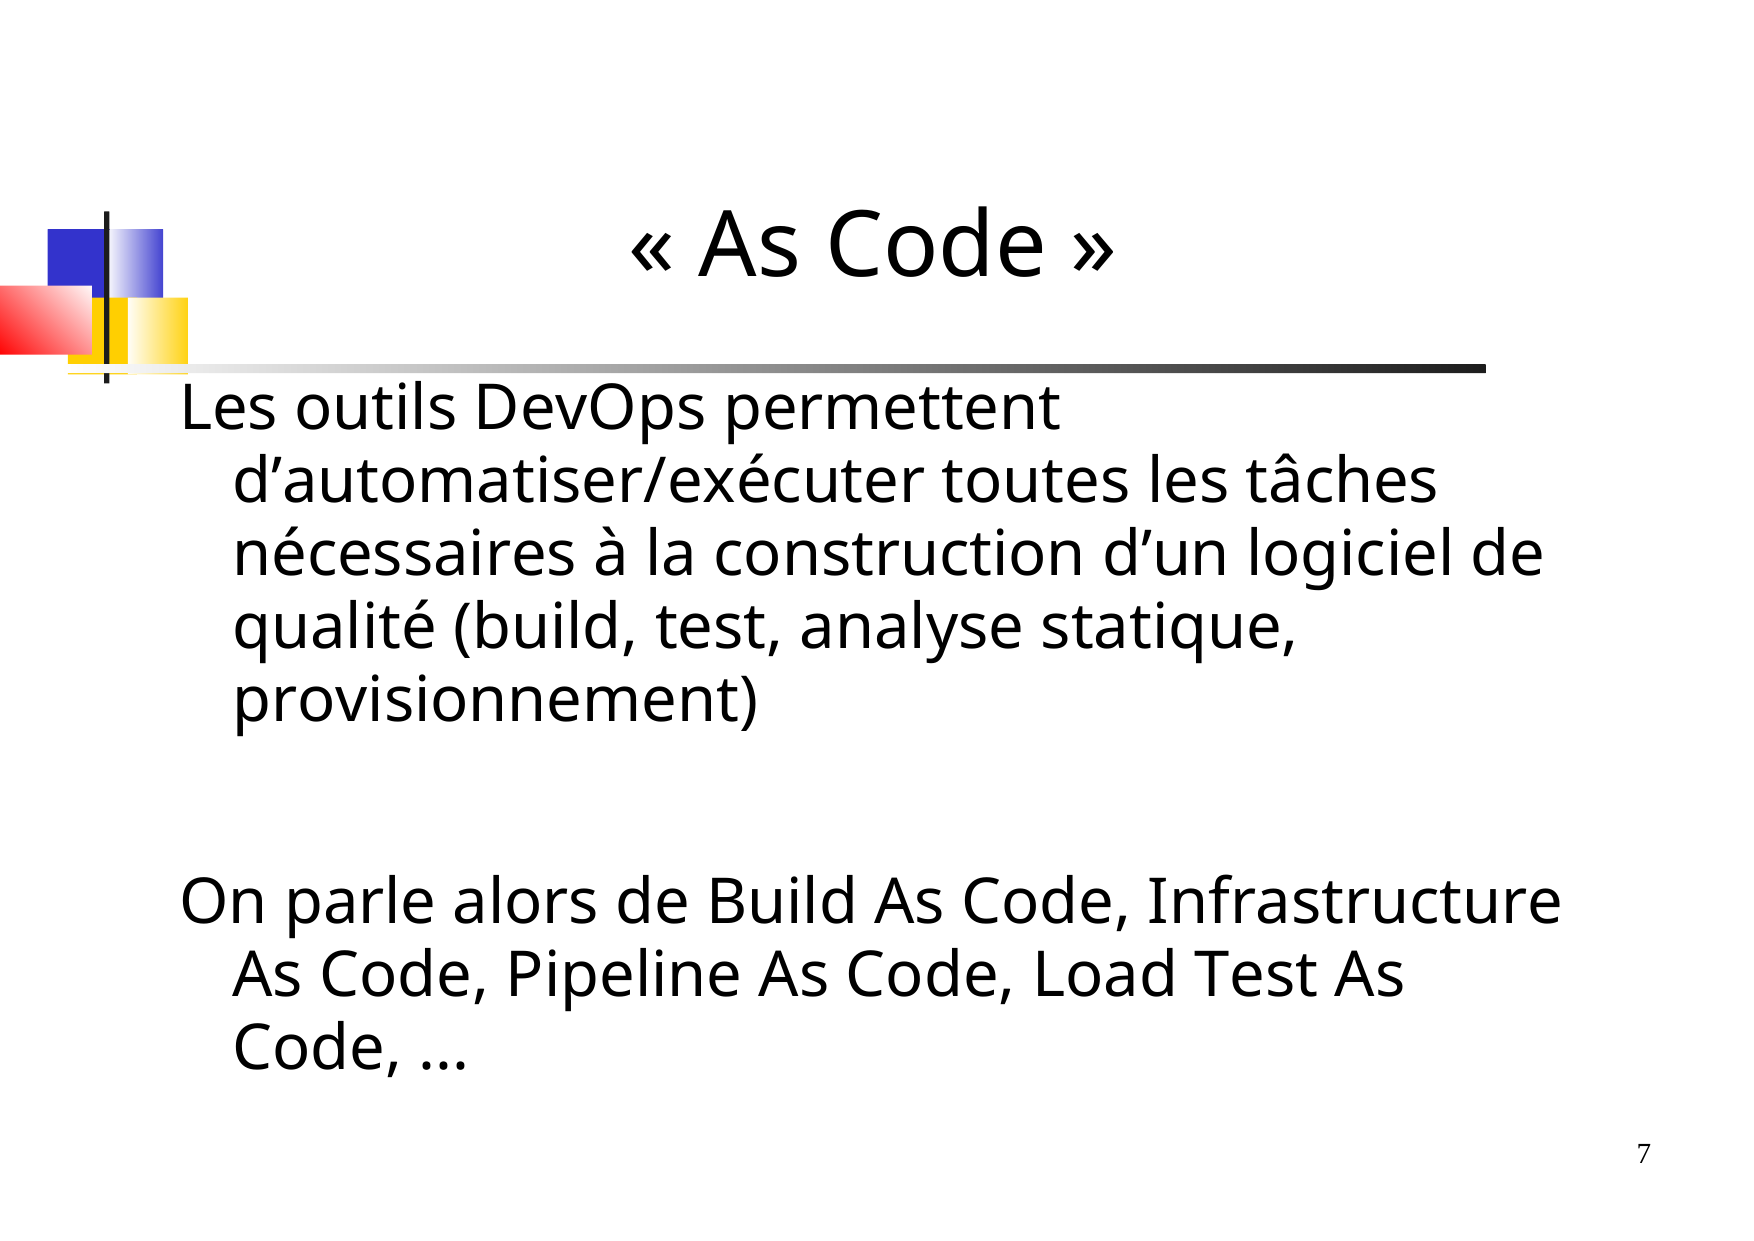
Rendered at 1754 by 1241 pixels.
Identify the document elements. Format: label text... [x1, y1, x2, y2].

list Les outils DevOps permettent d’automatiser/exécuter toutes les tâches nécessaires à la construction d’un logiciel de qualité (build, test, analyse statique, provisionnement) On parle alors de Build As Code, Infrastructure As Code, Pipeline As Code, Load Test As Code, ... [179, 371, 1567, 1091]
title « As Code » [179, 139, 1567, 351]
